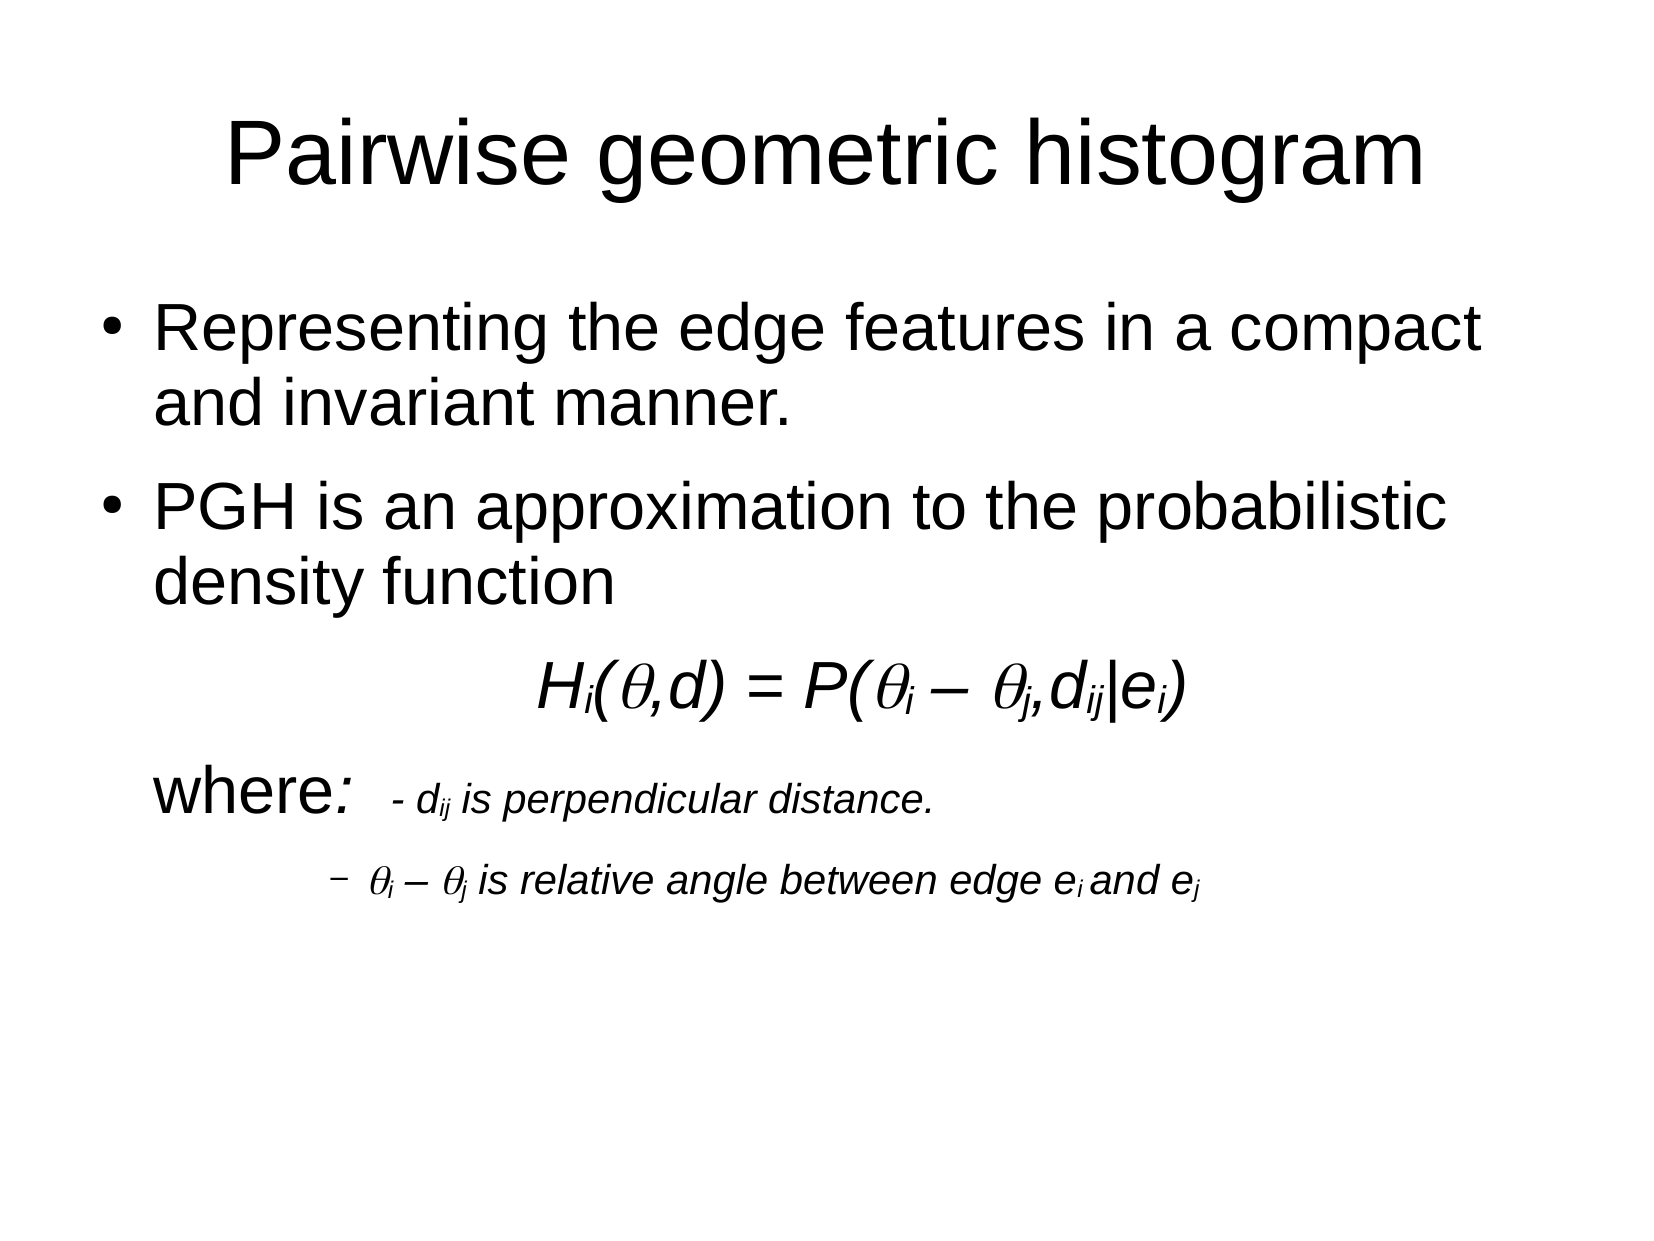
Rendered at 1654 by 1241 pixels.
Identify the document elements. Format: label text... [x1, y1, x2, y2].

title Pairwise geometric histogram [82, 49, 1571, 257]
list Representing the edge features in a compact and invariant manner. PGH is an approximation to the probabilistic density function Hi(q,d) = P(qi – qj,dij|ei) where: - dij is perpendicular distance. qi – qj is relative angle between edge ei and ej [82, 290, 1571, 1010]
